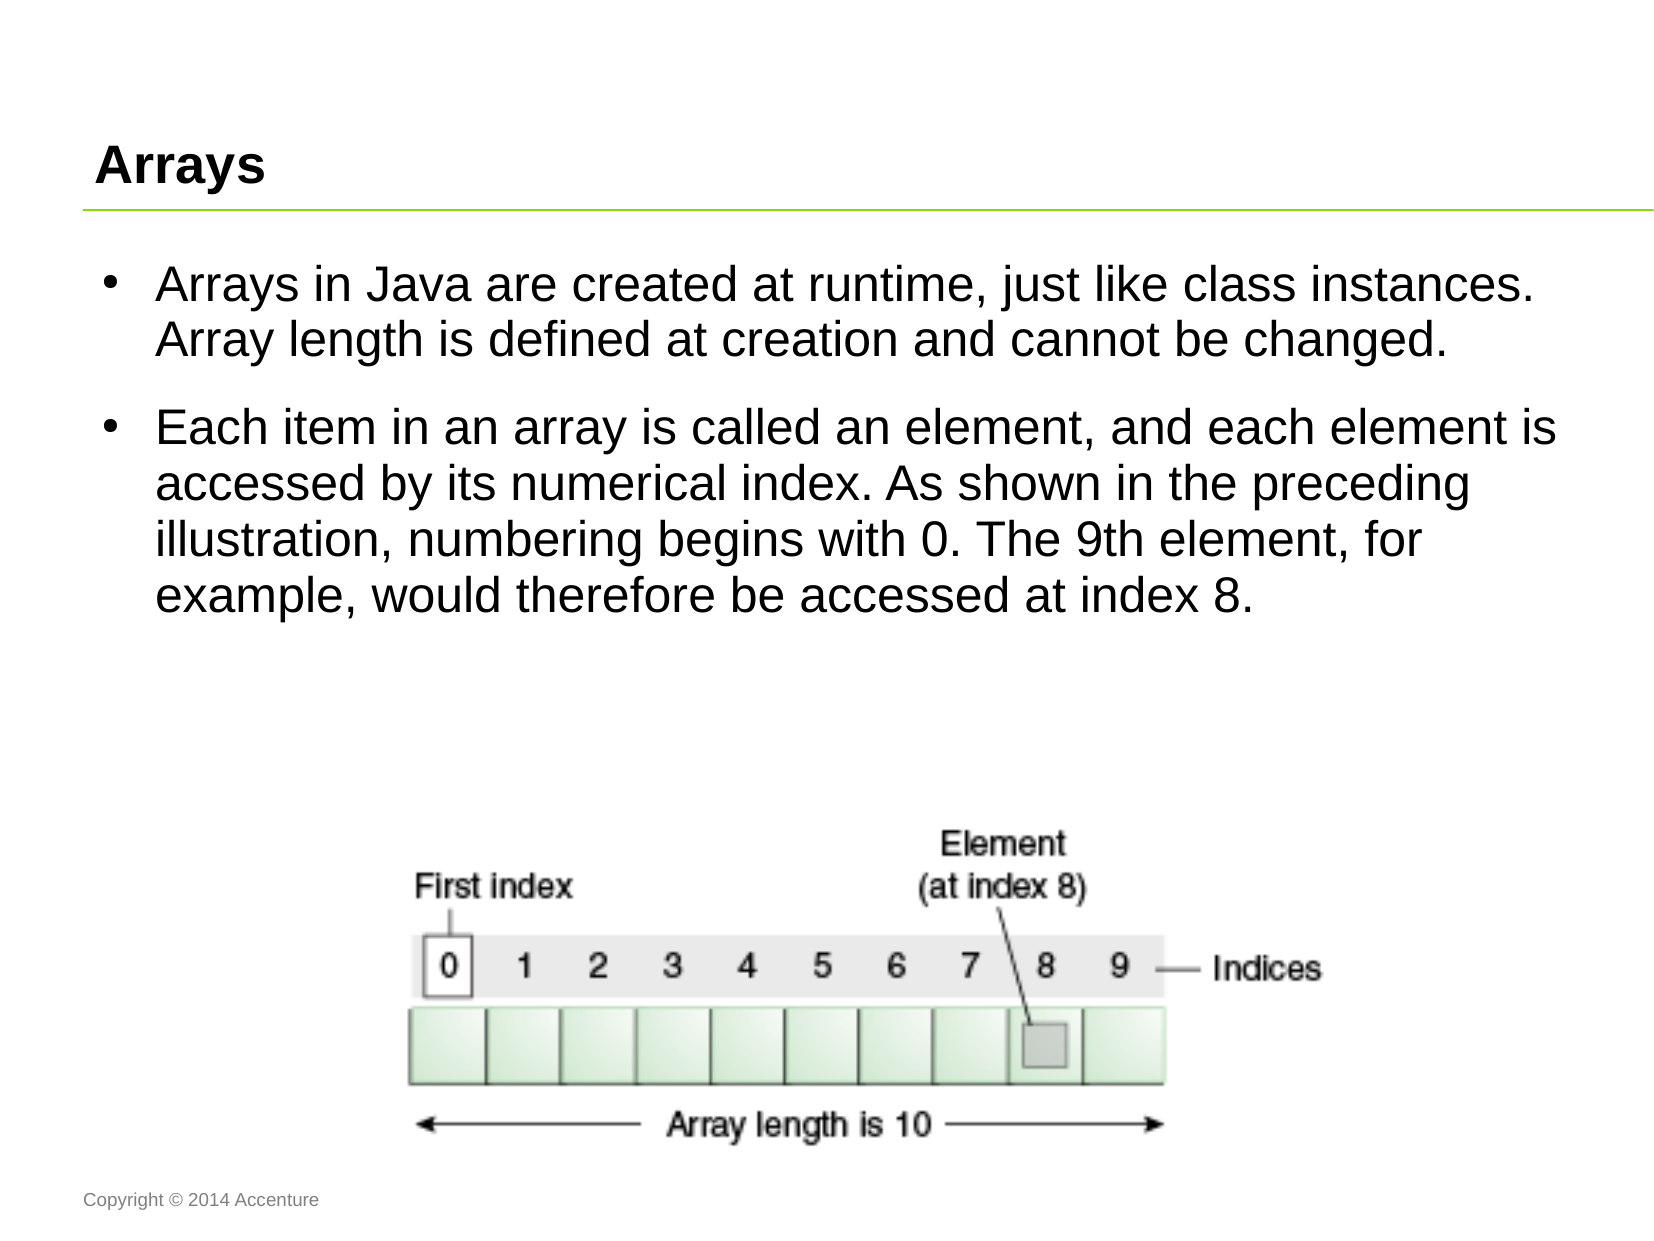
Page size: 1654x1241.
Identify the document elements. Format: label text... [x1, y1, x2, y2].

list Arrays in Java are created at runtime, just like class instances. Array length is defined at creation and cannot be changed. Each item in an array is called an element, and each element is accessed by its numerical index. As shown in the preceding illustration, numbering begins with 0. The 9th element, for example, would therefore be accessed at index 8. [84, 255, 1573, 1166]
picture [389, 814, 1341, 1166]
title Arrays [94, 94, 1654, 237]
